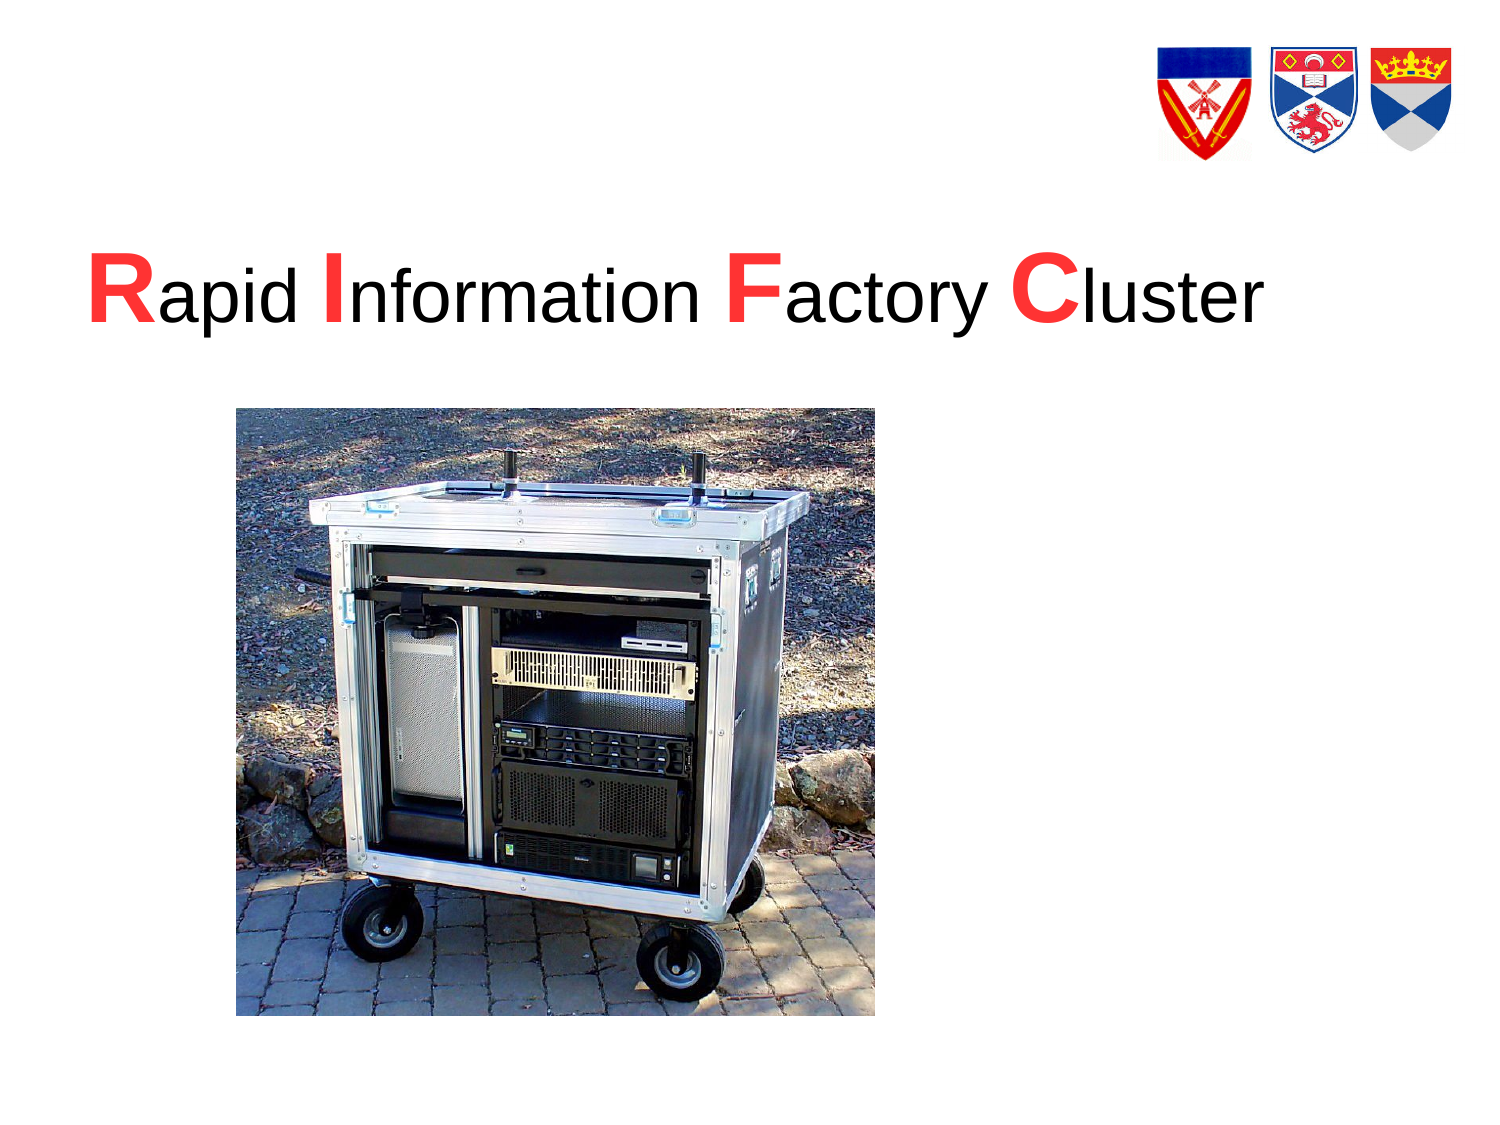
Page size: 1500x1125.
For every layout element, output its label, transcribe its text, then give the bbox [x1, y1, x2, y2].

picture [236, 408, 875, 1016]
text_box Rapid Information Factory Cluster [70, 224, 1418, 355]
picture [1268, 45, 1465, 154]
picture [1157, 47, 1252, 161]
